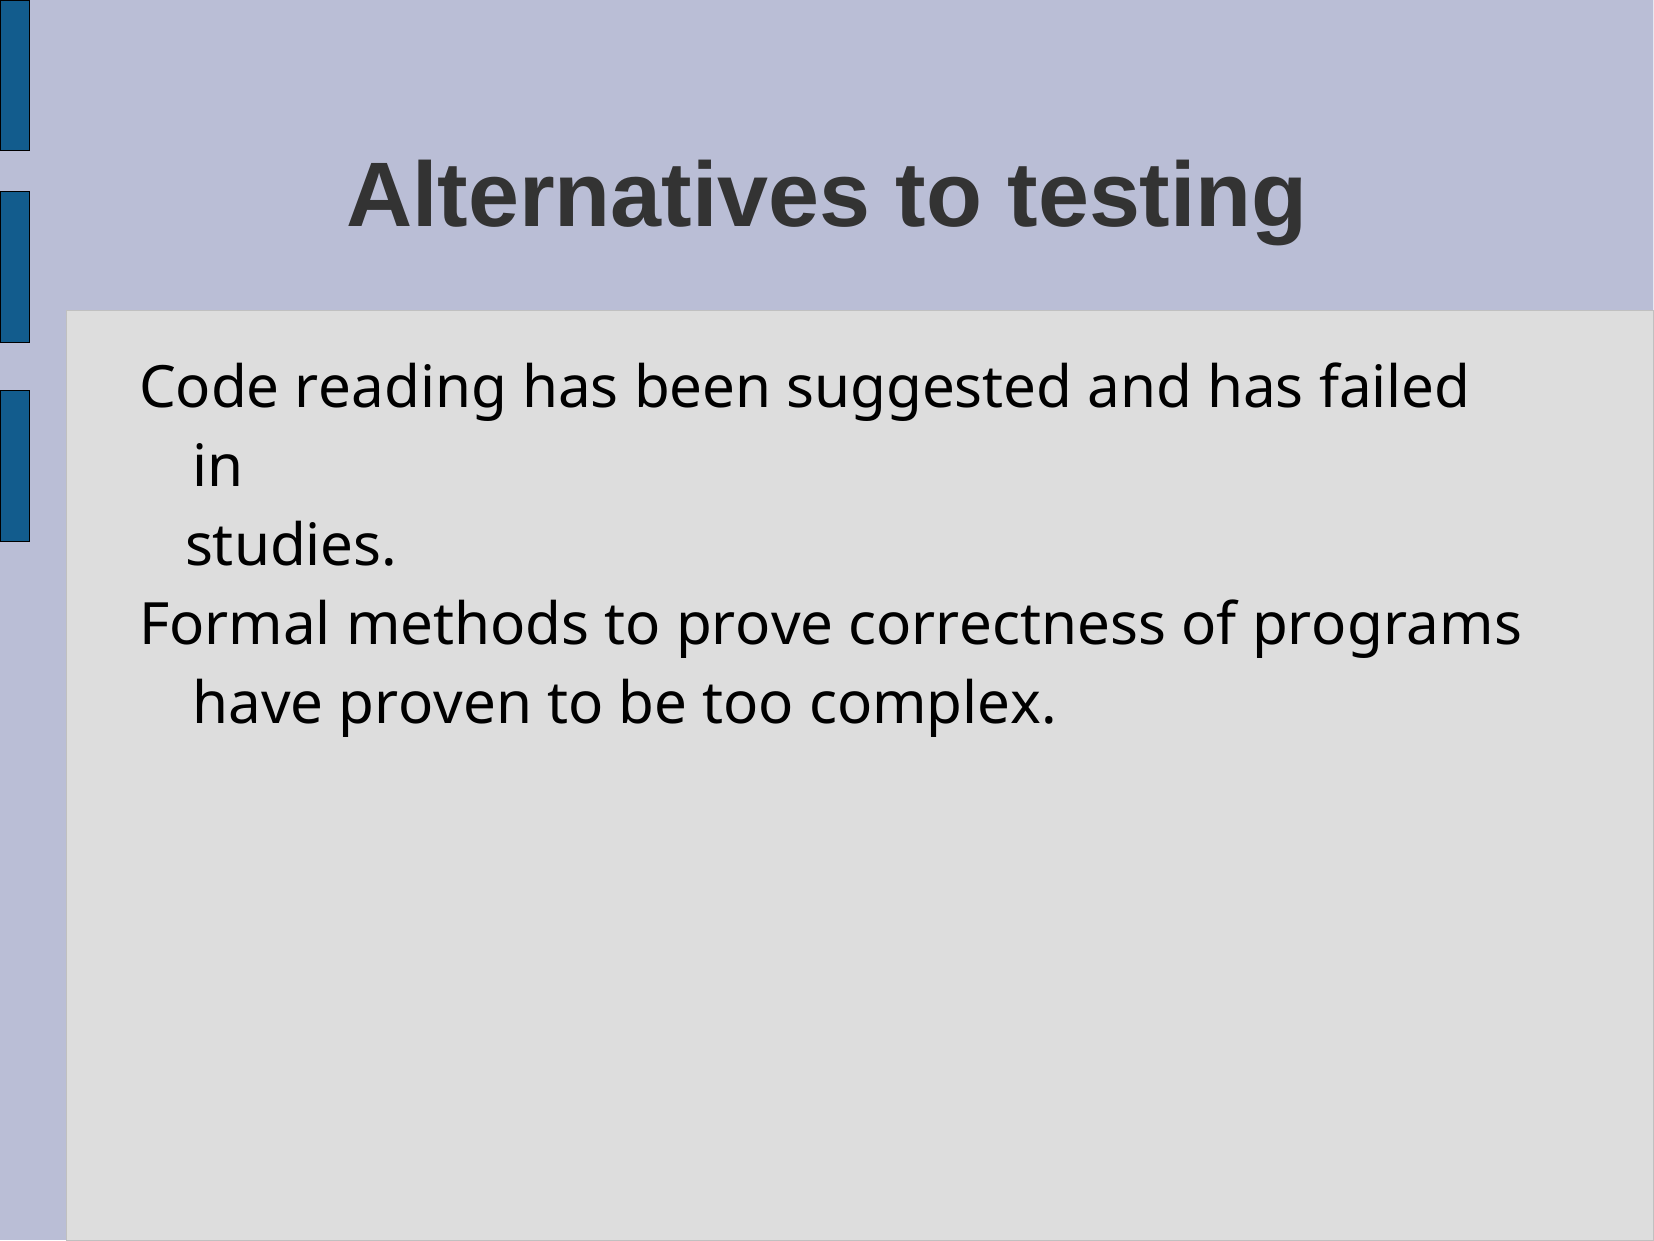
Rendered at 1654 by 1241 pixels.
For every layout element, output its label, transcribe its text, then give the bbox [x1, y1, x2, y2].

title Alternatives to testing [121, 91, 1534, 299]
list Code reading has been suggested and has failed in studies. Formal methods to prove correctness of programs have proven to be too complex. [121, 344, 1534, 1127]
